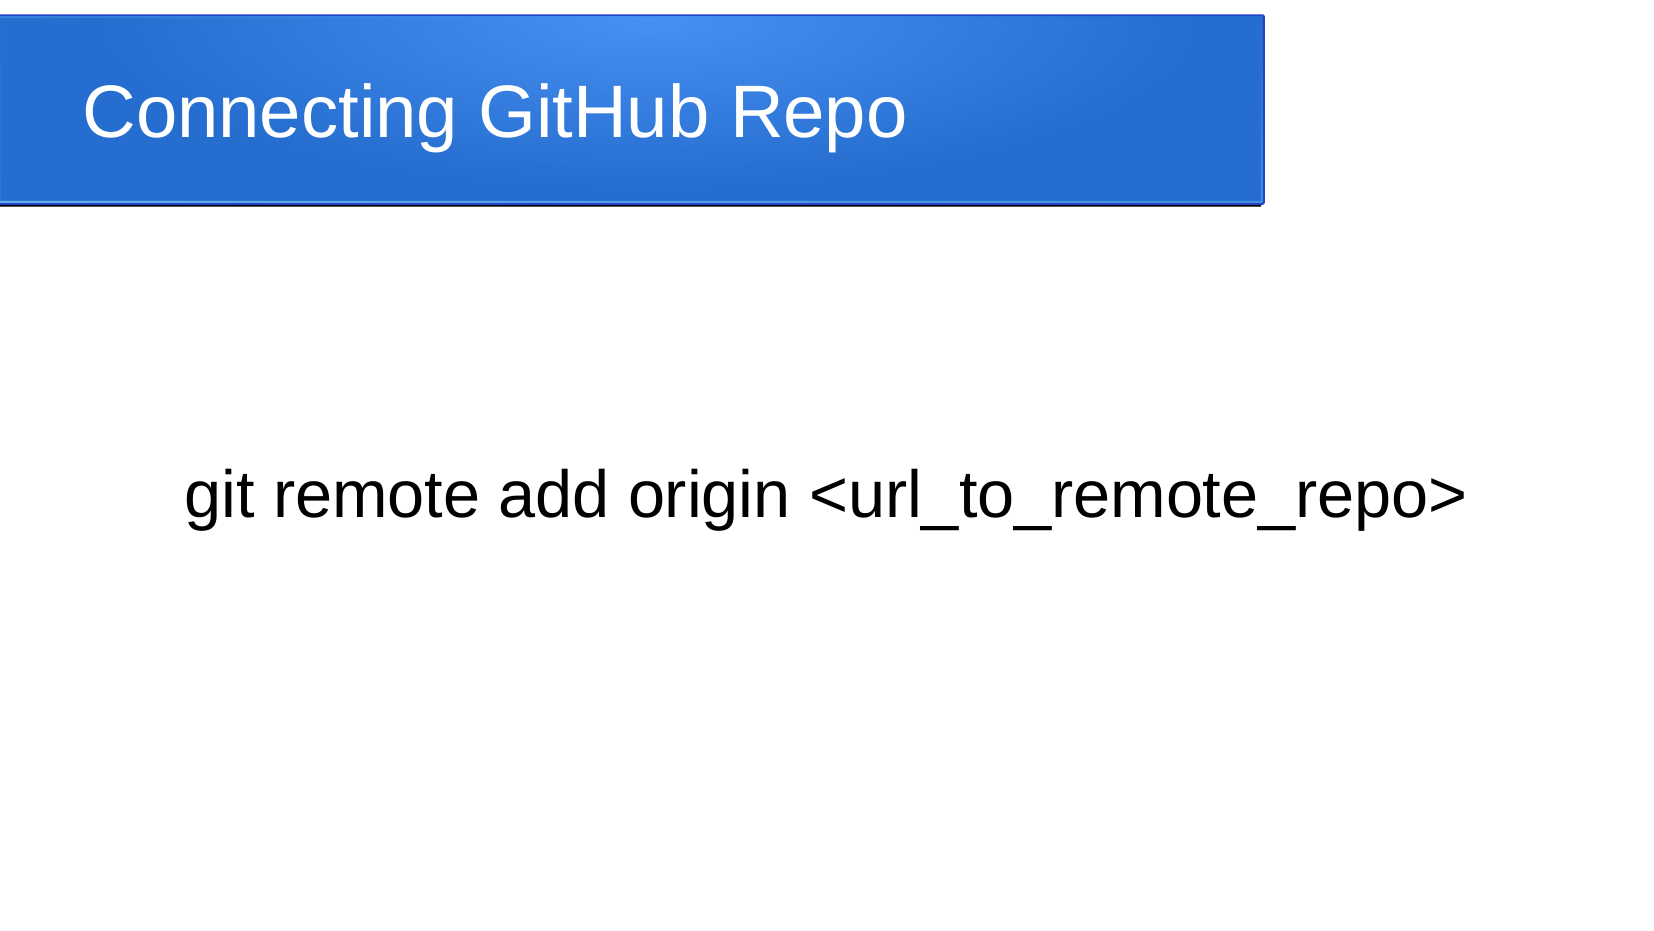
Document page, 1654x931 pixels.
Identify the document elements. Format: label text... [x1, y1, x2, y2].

subtitle git remote add origin <url_to_remote_repo> [82, 224, 1571, 764]
title Connecting GitHub Repo [82, 35, 1235, 189]
